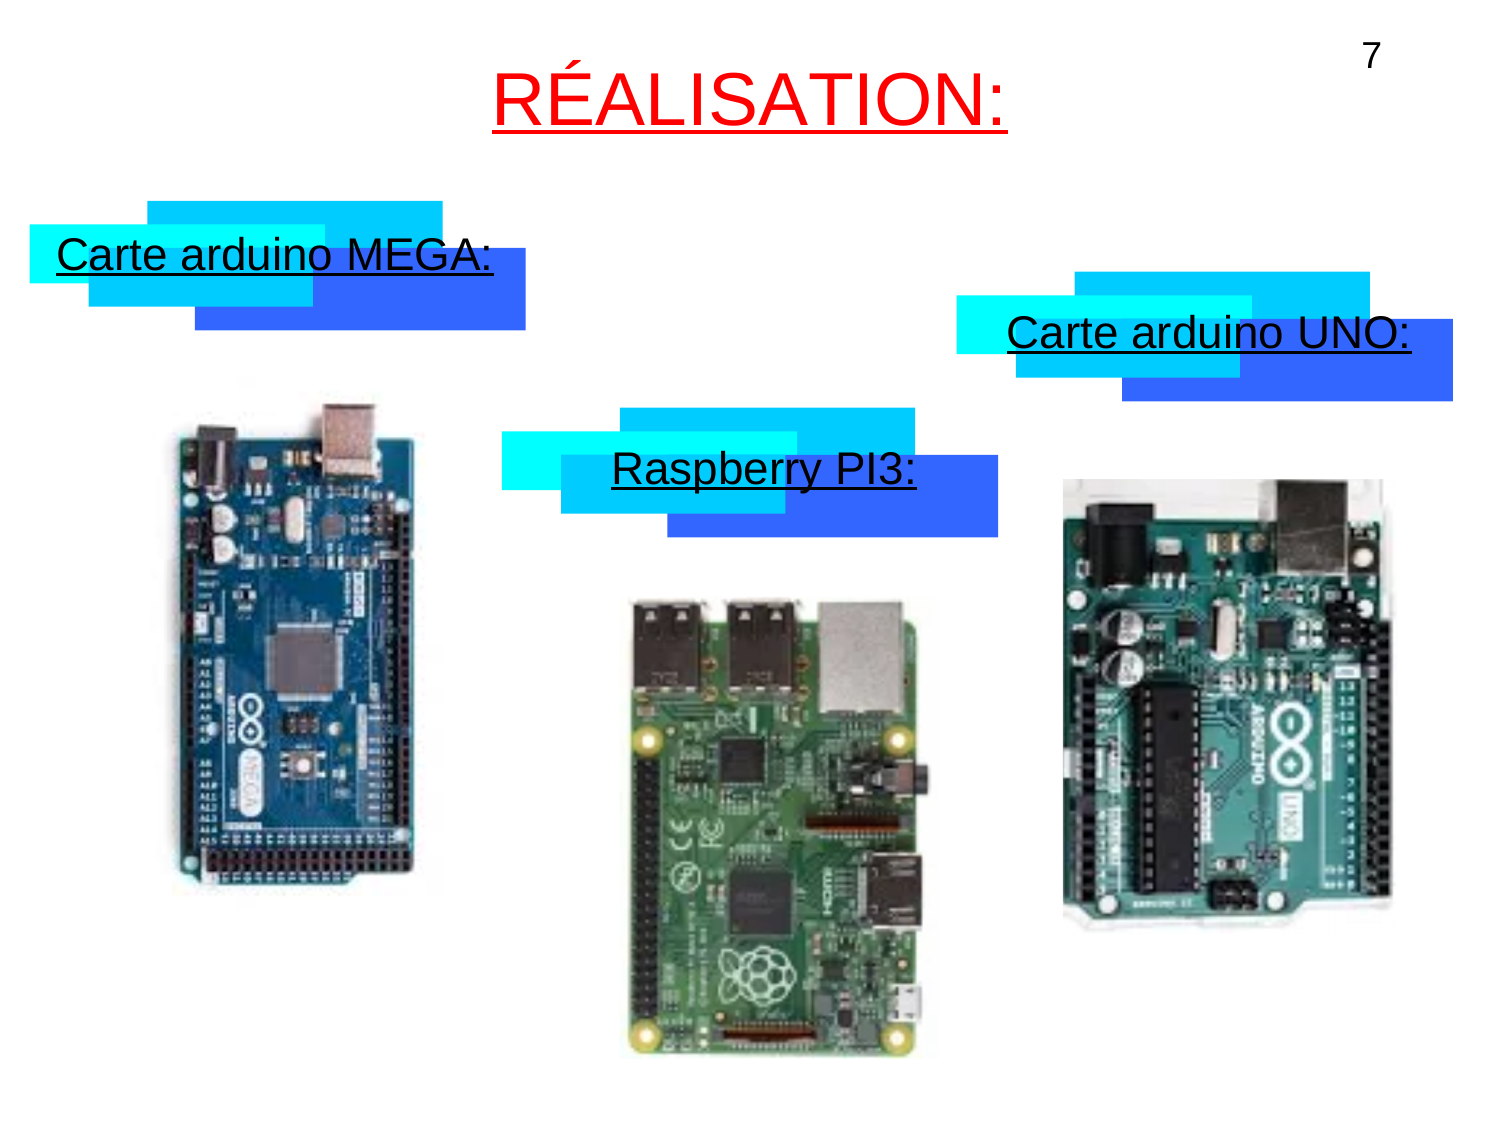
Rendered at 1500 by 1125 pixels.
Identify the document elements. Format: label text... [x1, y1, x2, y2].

picture [150, 377, 443, 910]
text_box Raspberry PI3: [596, 431, 940, 502]
text_box [956, 295, 992, 355]
text_box 7 [1346, 23, 1453, 84]
text_box [501, 431, 999, 538]
picture [619, 596, 939, 1059]
text_box [1015, 318, 1453, 402]
text_box [29, 224, 41, 284]
text_box [147, 200, 443, 217]
picture [1062, 479, 1398, 934]
text_box [619, 407, 916, 431]
text_box Carte arduino MEGA: [41, 217, 514, 288]
text_box [88, 247, 526, 331]
text_box Carte arduino UNO: [992, 295, 1441, 366]
text_box RÉALISATION: [0, 42, 1500, 149]
text_box [1074, 271, 1370, 295]
